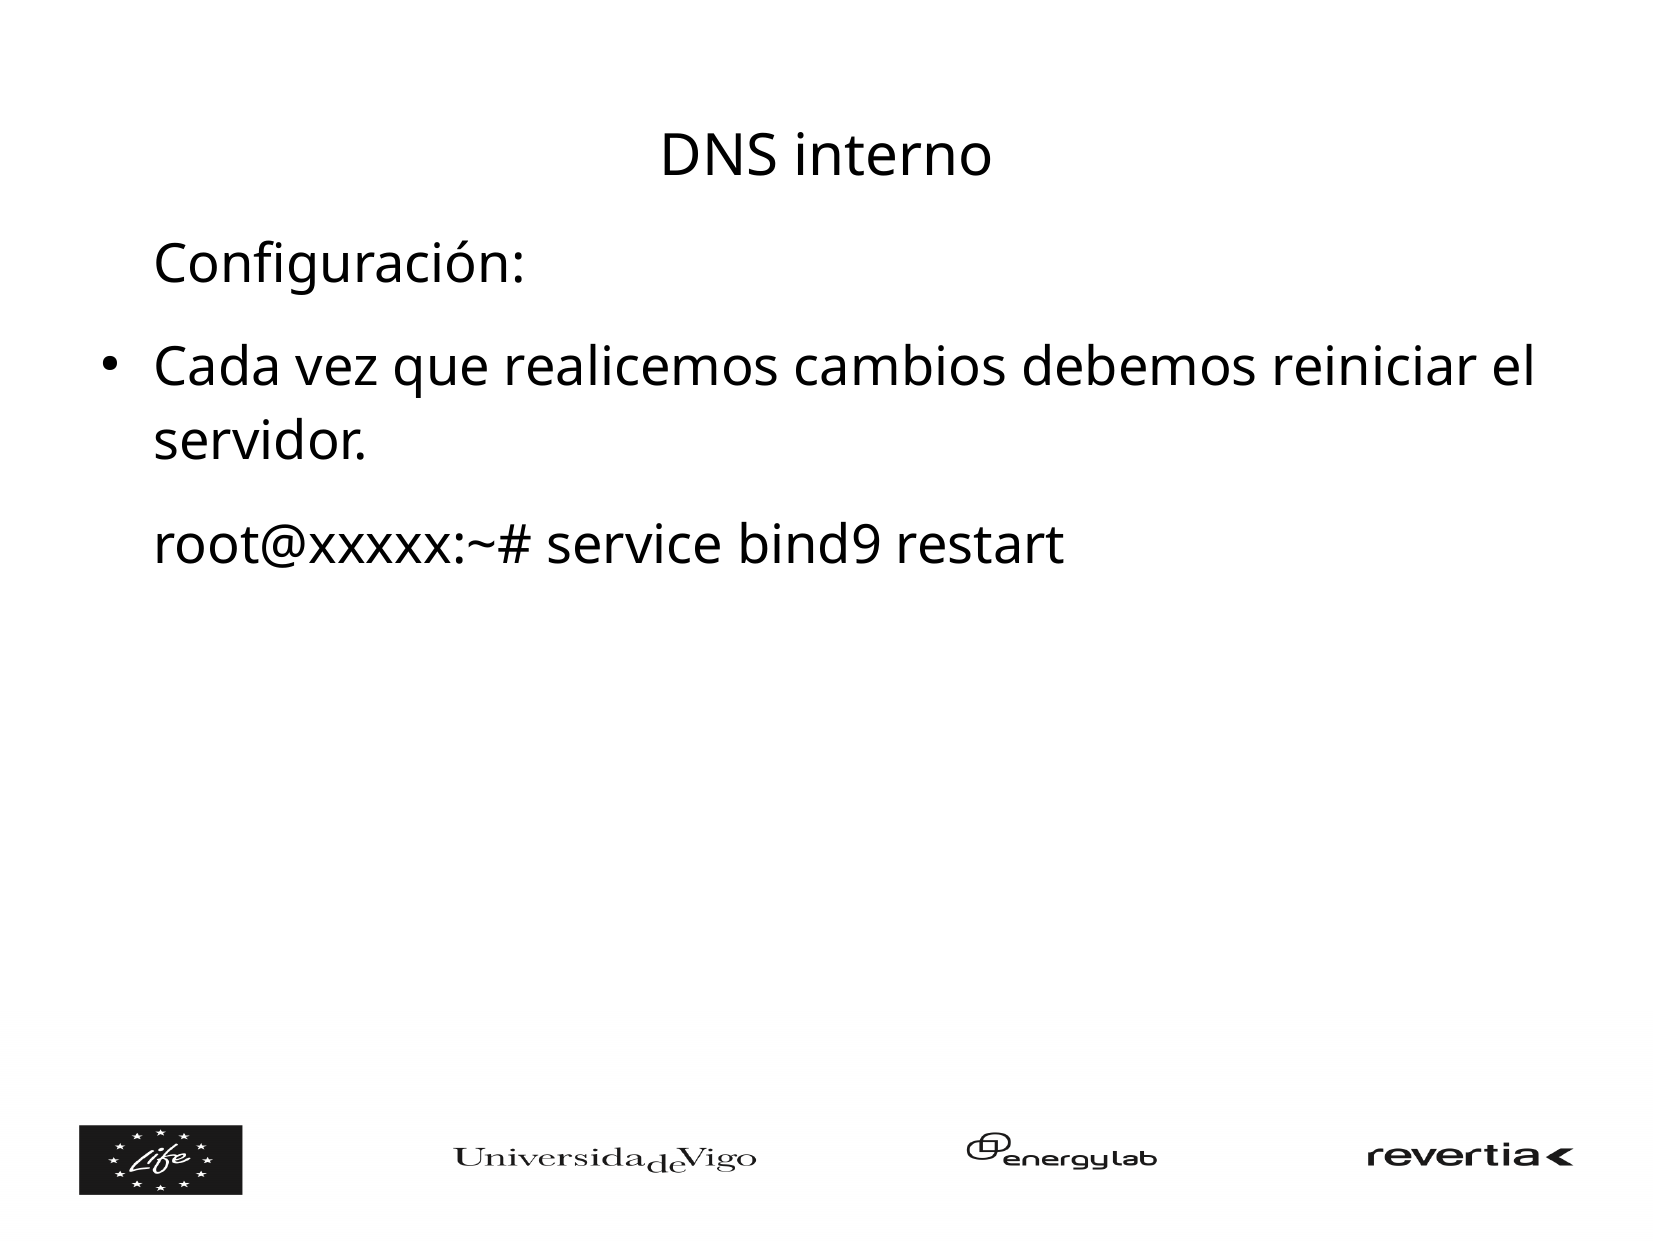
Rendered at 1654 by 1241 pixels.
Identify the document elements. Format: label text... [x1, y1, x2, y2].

picture [0, 1009, 1654, 1241]
list Configuración: Cada vez que realicemos cambios debemos reiniciar el servidor. root@xxxxx:~# service bind9 restart [82, 224, 1571, 1087]
text_box [862, 460, 1548, 1063]
title DNS interno [82, 49, 1571, 224]
